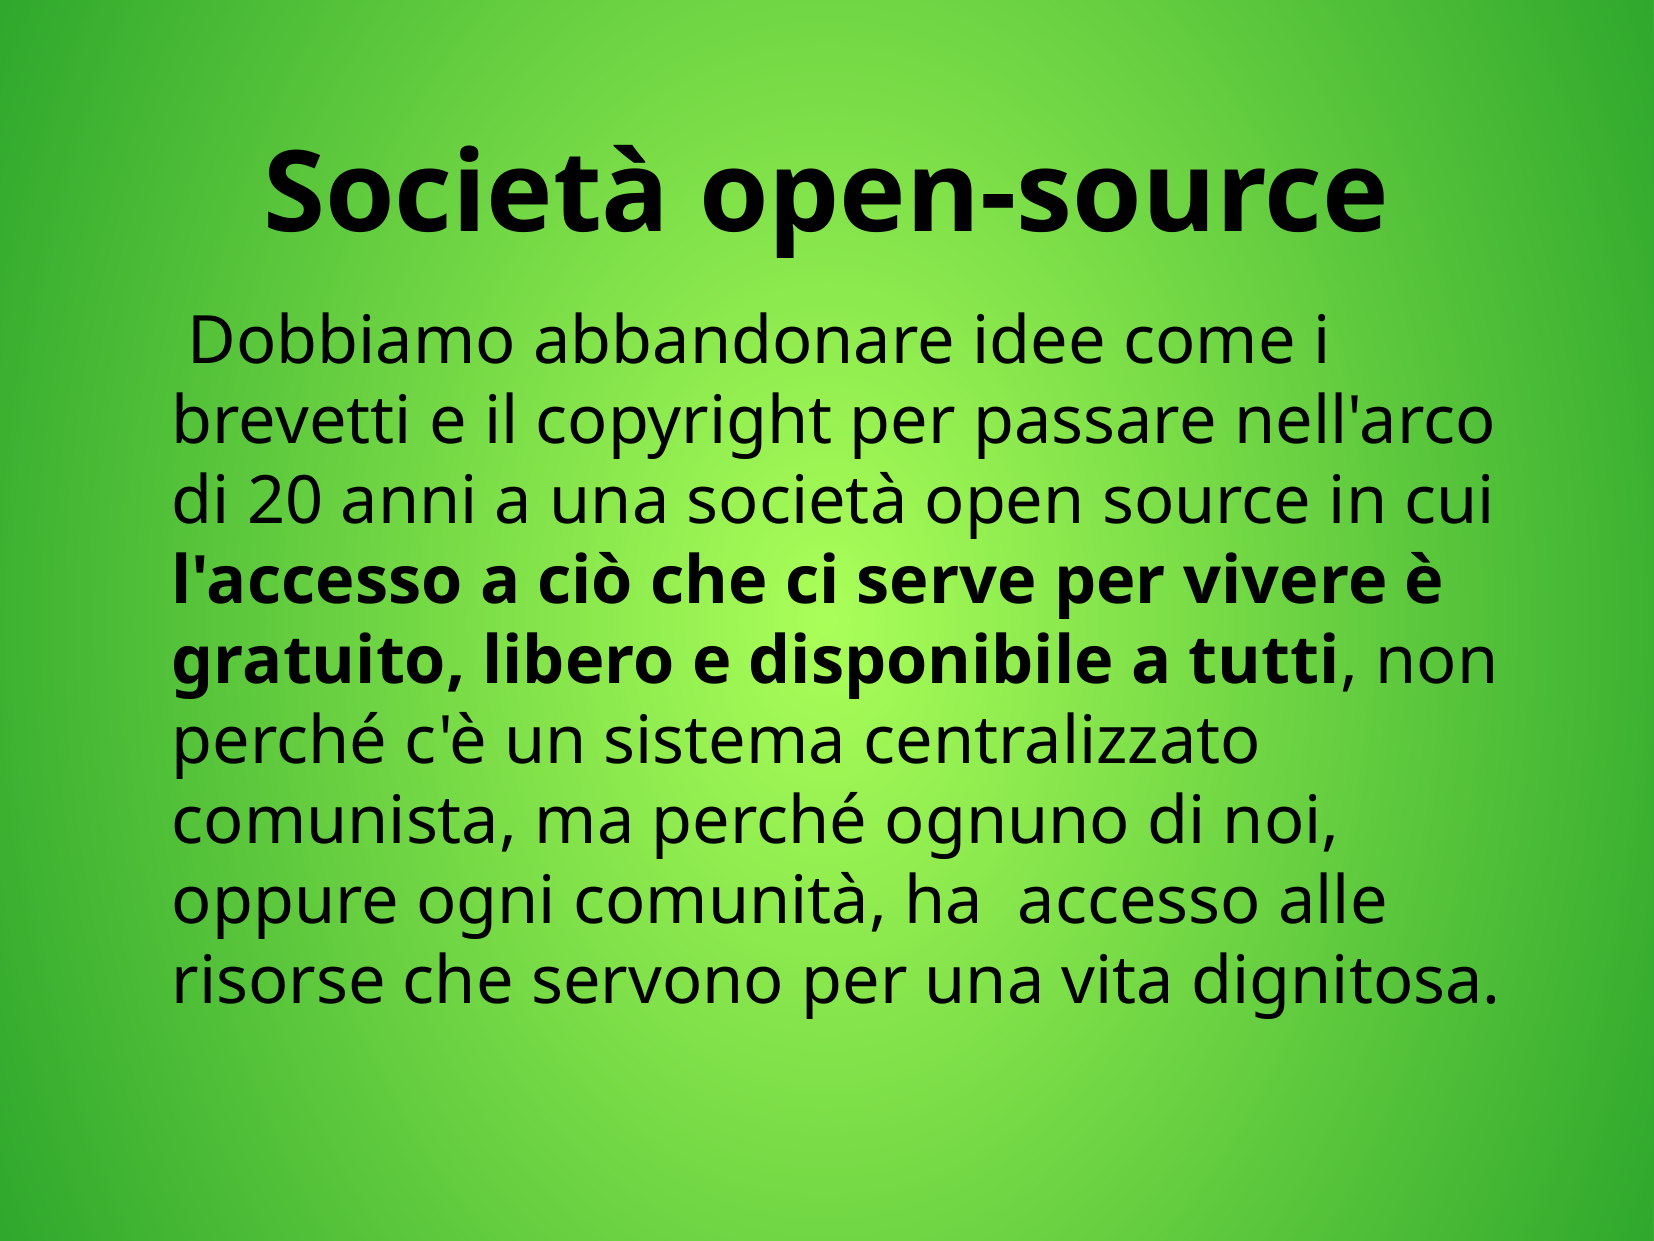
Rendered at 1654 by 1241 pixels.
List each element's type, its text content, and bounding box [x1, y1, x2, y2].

title Società open-source [99, 19, 1554, 262]
list Dobbiamo abbandonare idee come i brevetti e il copyright per passare nell'arco di 20 anni a una società open source in cui l'accesso a ciò che ci serve per vivere è gratuito, libero e disponibile a tutti, non perché c'è un sistema centralizzato comunista, ma perché ognuno di noi, oppure ogni comunità, ha accesso alle risorse che servono per una vita dignitosa. [99, 289, 1554, 1075]
